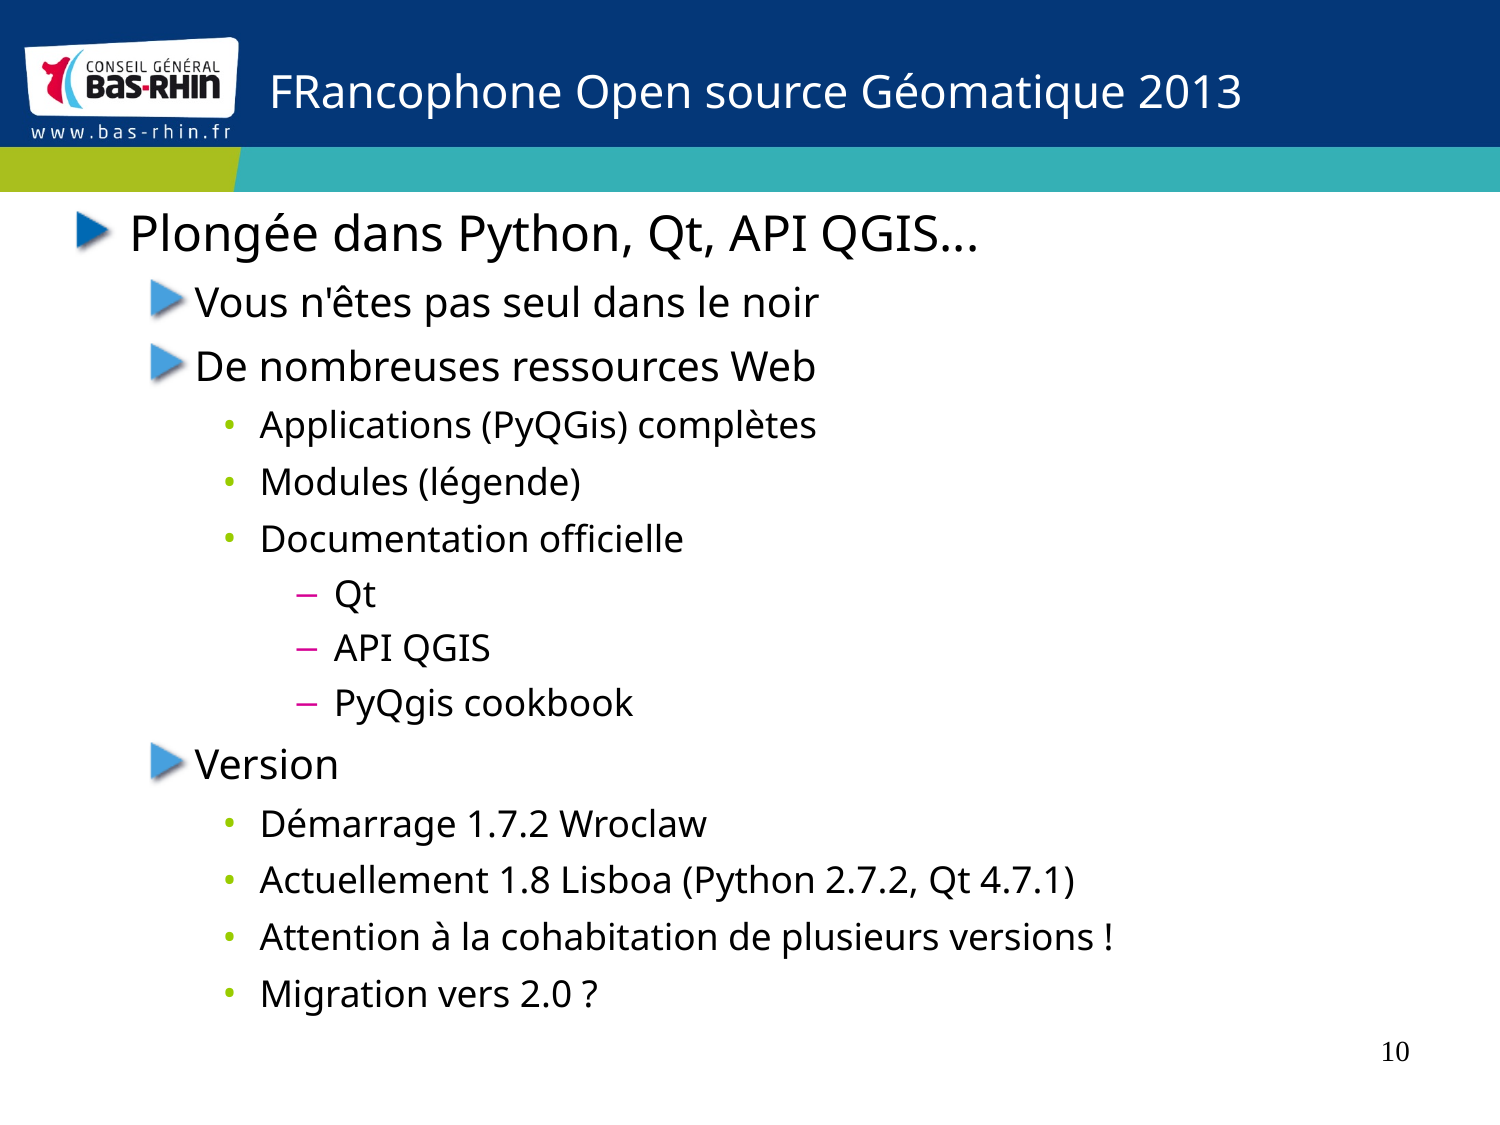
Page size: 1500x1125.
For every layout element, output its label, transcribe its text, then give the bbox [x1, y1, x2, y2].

picture [0, 0, 1500, 192]
list Plongée dans Python, Qt, API QGIS... Vous n'êtes pas seul dans le noir De nombreuses ressources Web Applications (PyQGis) complètes Modules (légende) Documentation officielle Qt API QGIS PyQgis cookbook Version Démarrage 1.7.2 Wroclaw Actuellement 1.8 Lisboa (Python 2.7.2, Qt 4.7.1) Attention à la cohabitation de plusieurs versions ! Migration vers 2.0 ? [59, 194, 1410, 1033]
title FRancophone Open source Géomatique 2013 [253, 30, 1471, 149]
